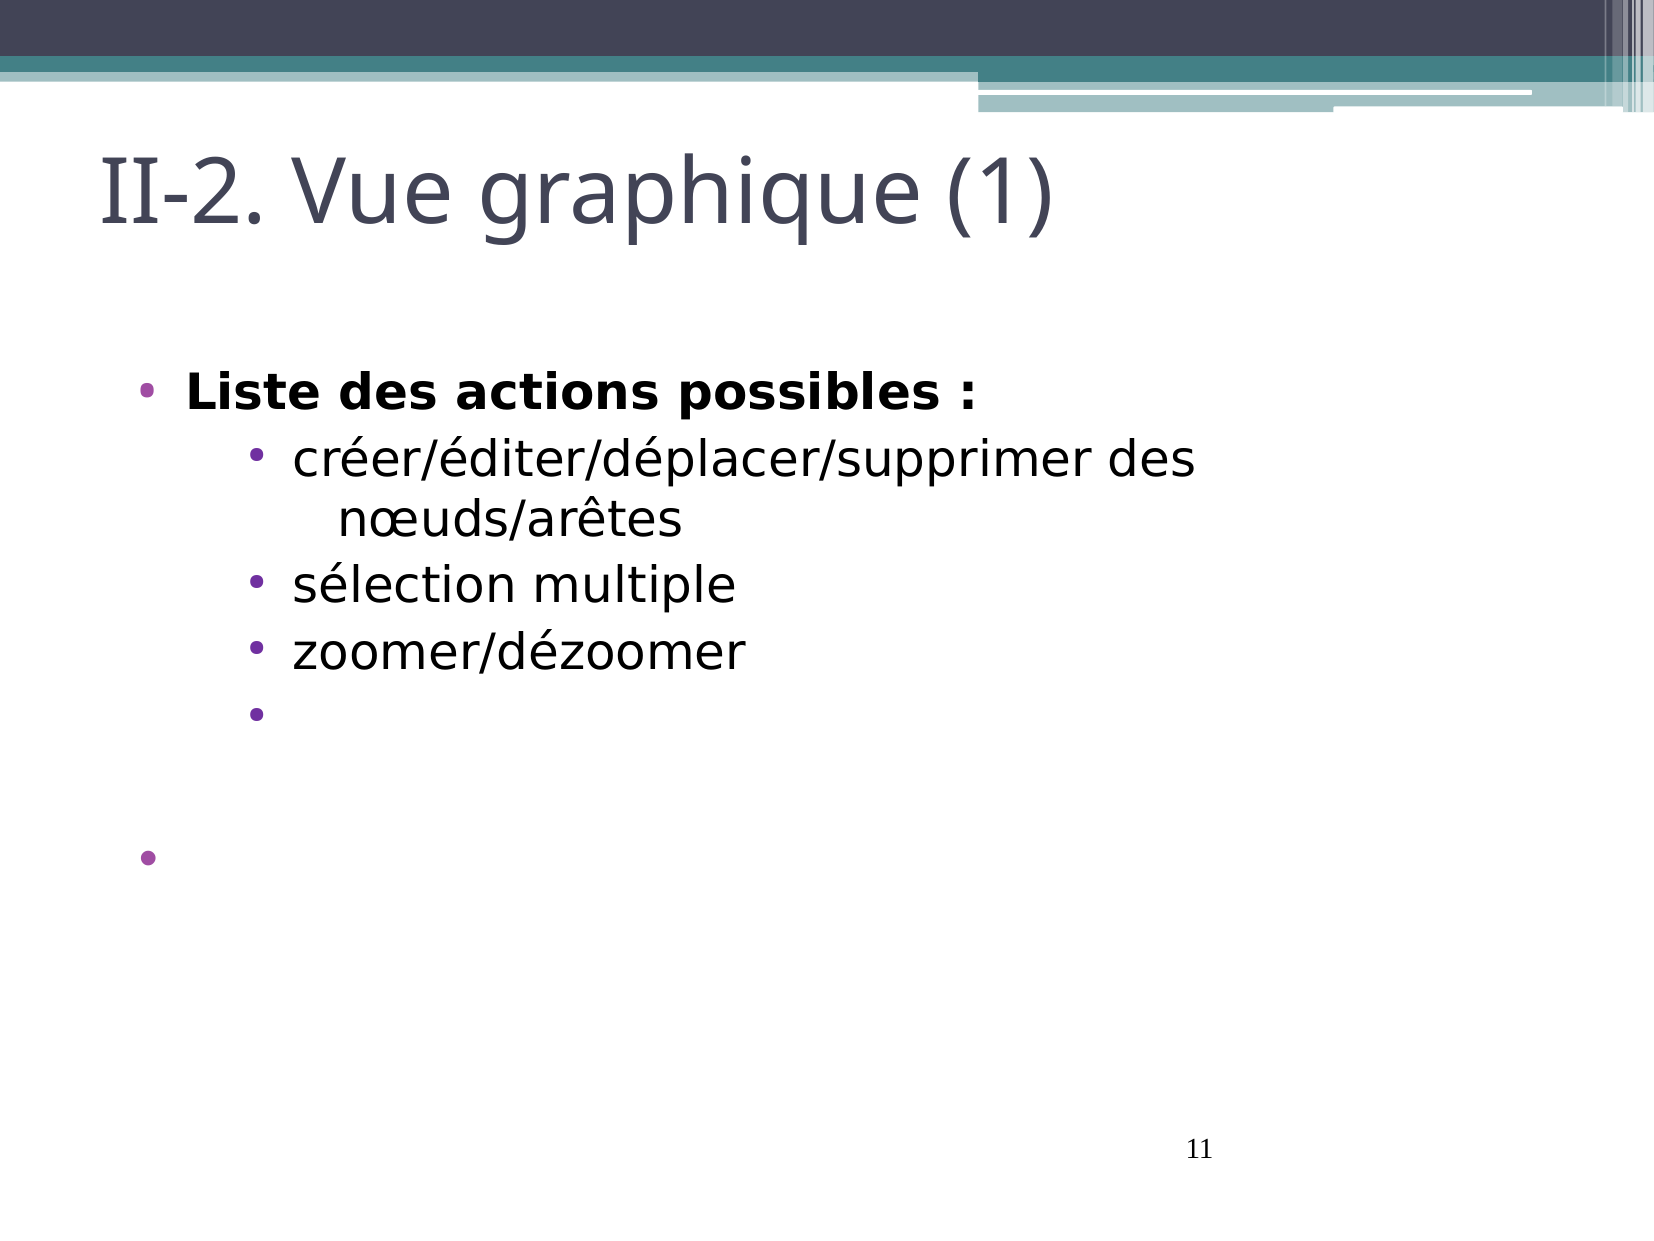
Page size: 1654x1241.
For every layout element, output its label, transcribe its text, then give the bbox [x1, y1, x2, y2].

text_box Liste des actions possibles : créer/éditer/déplacer/supprimer des nœuds/arêtes sélection multiple zoomer/dézoomer [82, 284, 1571, 1114]
title II-2. Vue graphique (1) [82, 123, 1264, 242]
text_box [1185, 1129, 1571, 1216]
